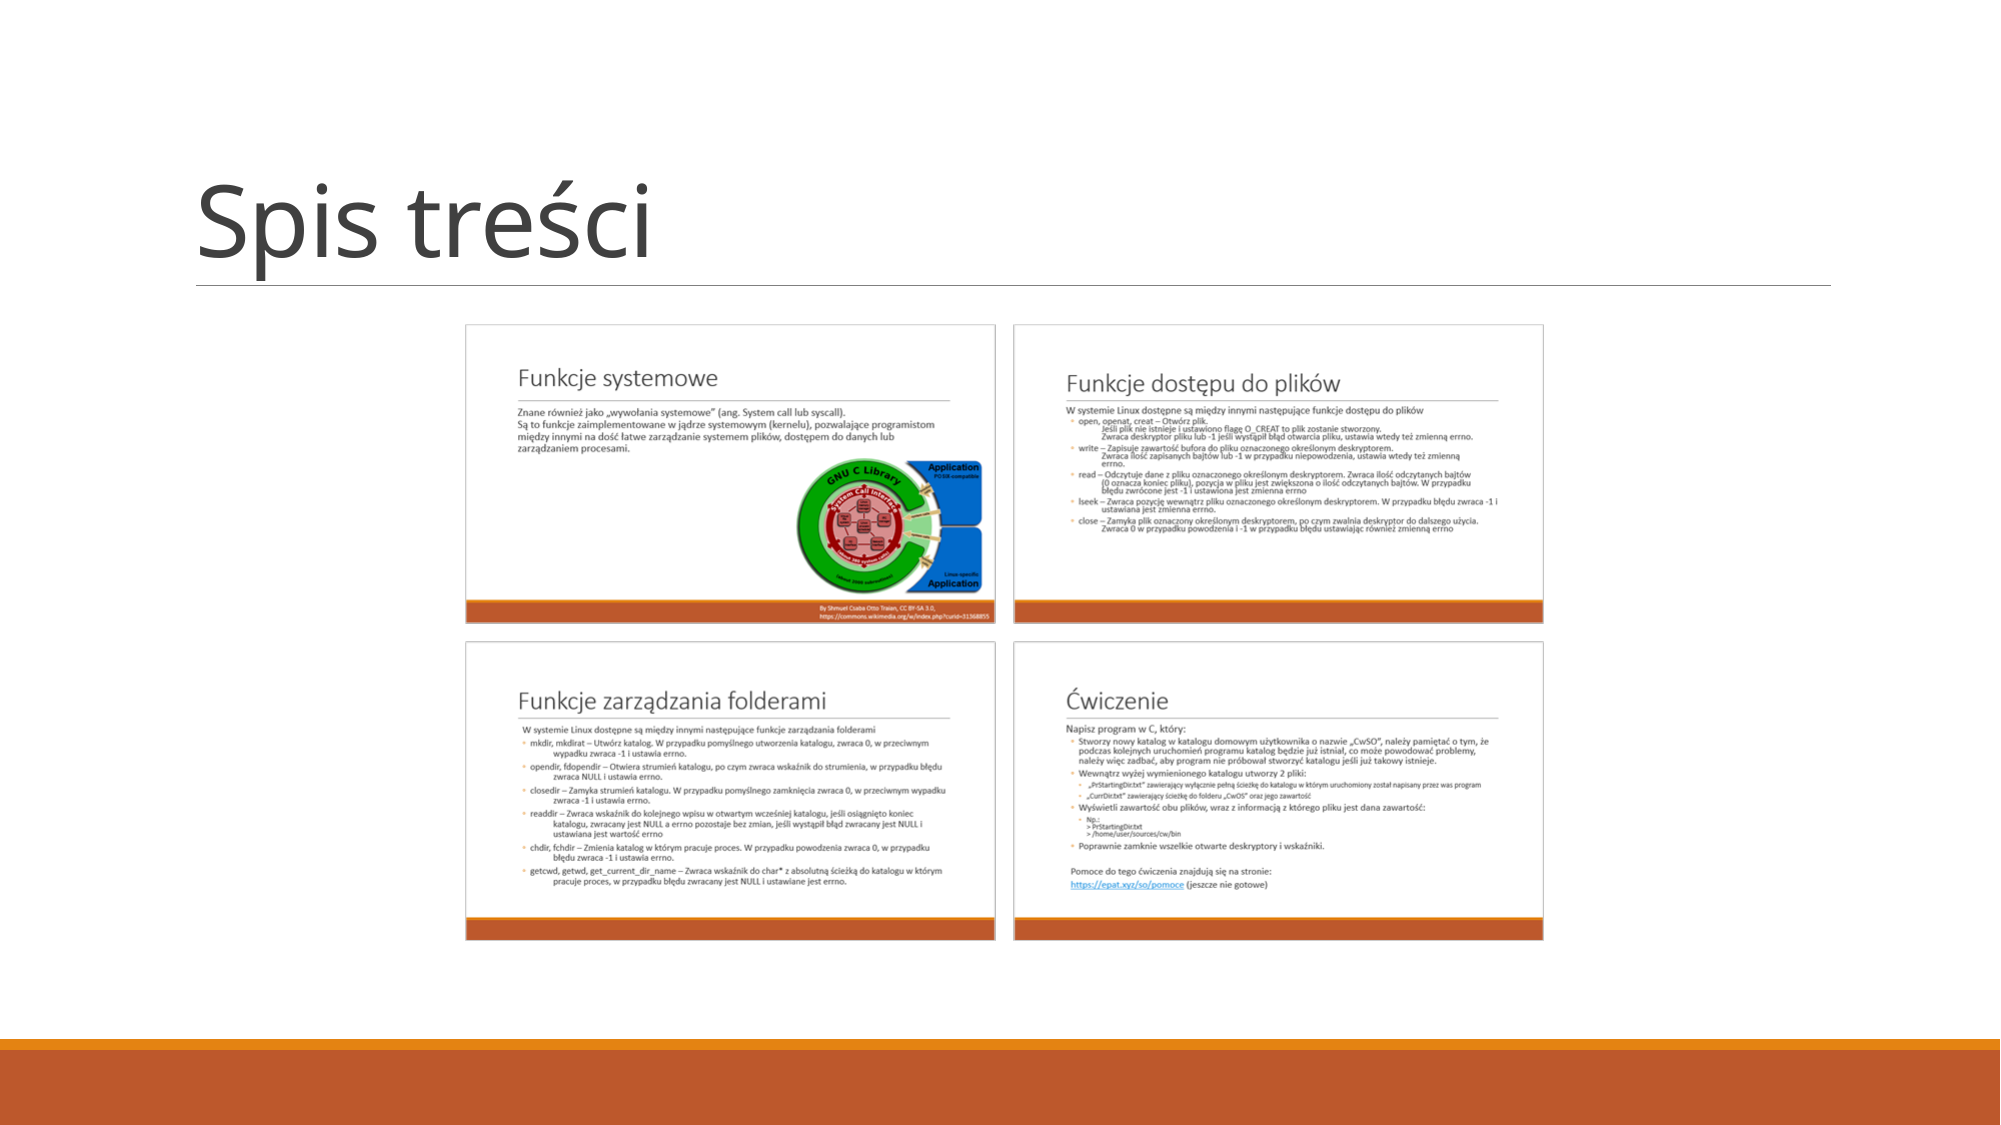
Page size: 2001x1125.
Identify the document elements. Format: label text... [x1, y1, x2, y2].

picture [179, 302, 1830, 963]
title Spis treści [180, 47, 1831, 286]
